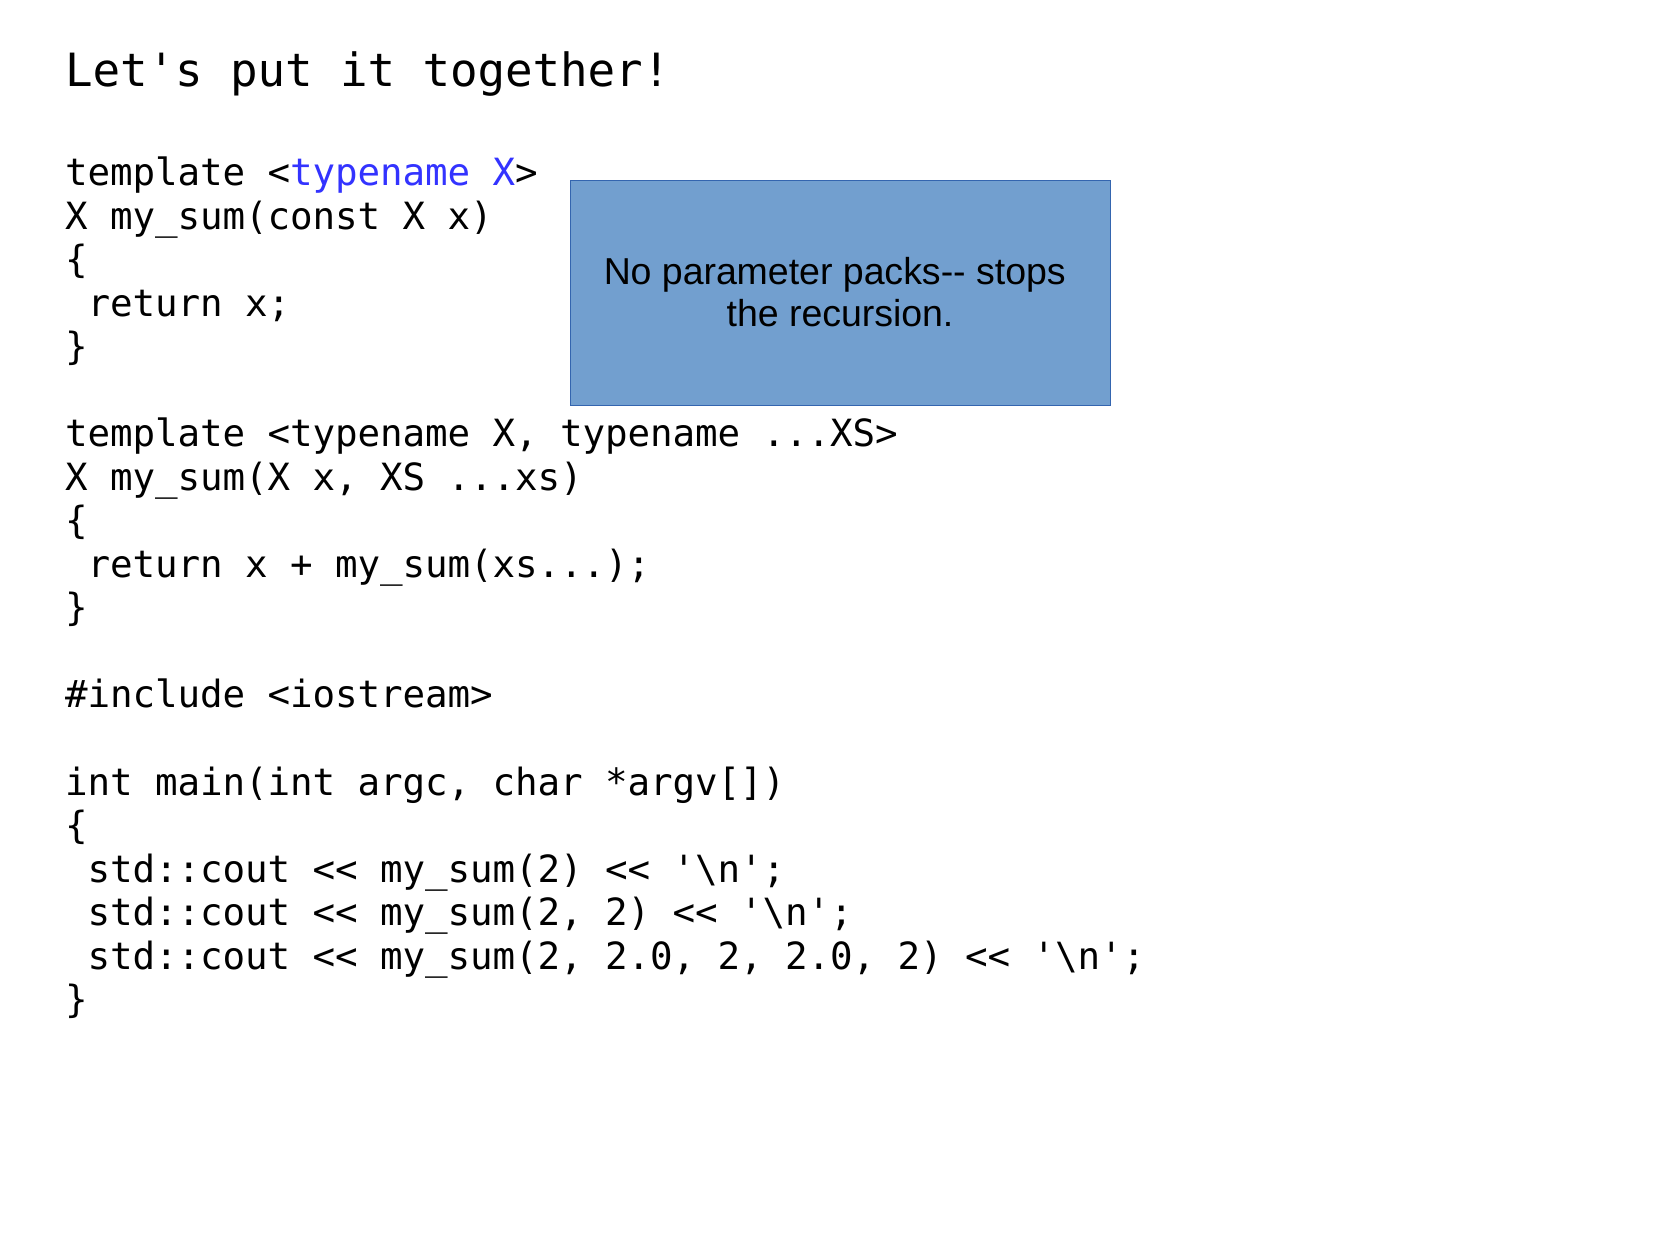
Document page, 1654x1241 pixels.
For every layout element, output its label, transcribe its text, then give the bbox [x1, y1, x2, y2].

text_box No parameter packs-- stops the recursion. [570, 180, 1111, 406]
text_box Let's put it together! template <typename X> X my_sum(const X x) { return x; } template <typename X, typename ...XS> X my_sum(X x, XS ...xs) { return x + my_sum(xs...); } #include <iostream> int main(int argc, char *argv[]) { std::cout << my_sum(2) << '\n'; std::cout << my_sum(2, 2) << '\n'; std::cout << my_sum(2, 2.0, 2, 2.0, 2) << '\n'; } [50, 37, 1161, 1241]
